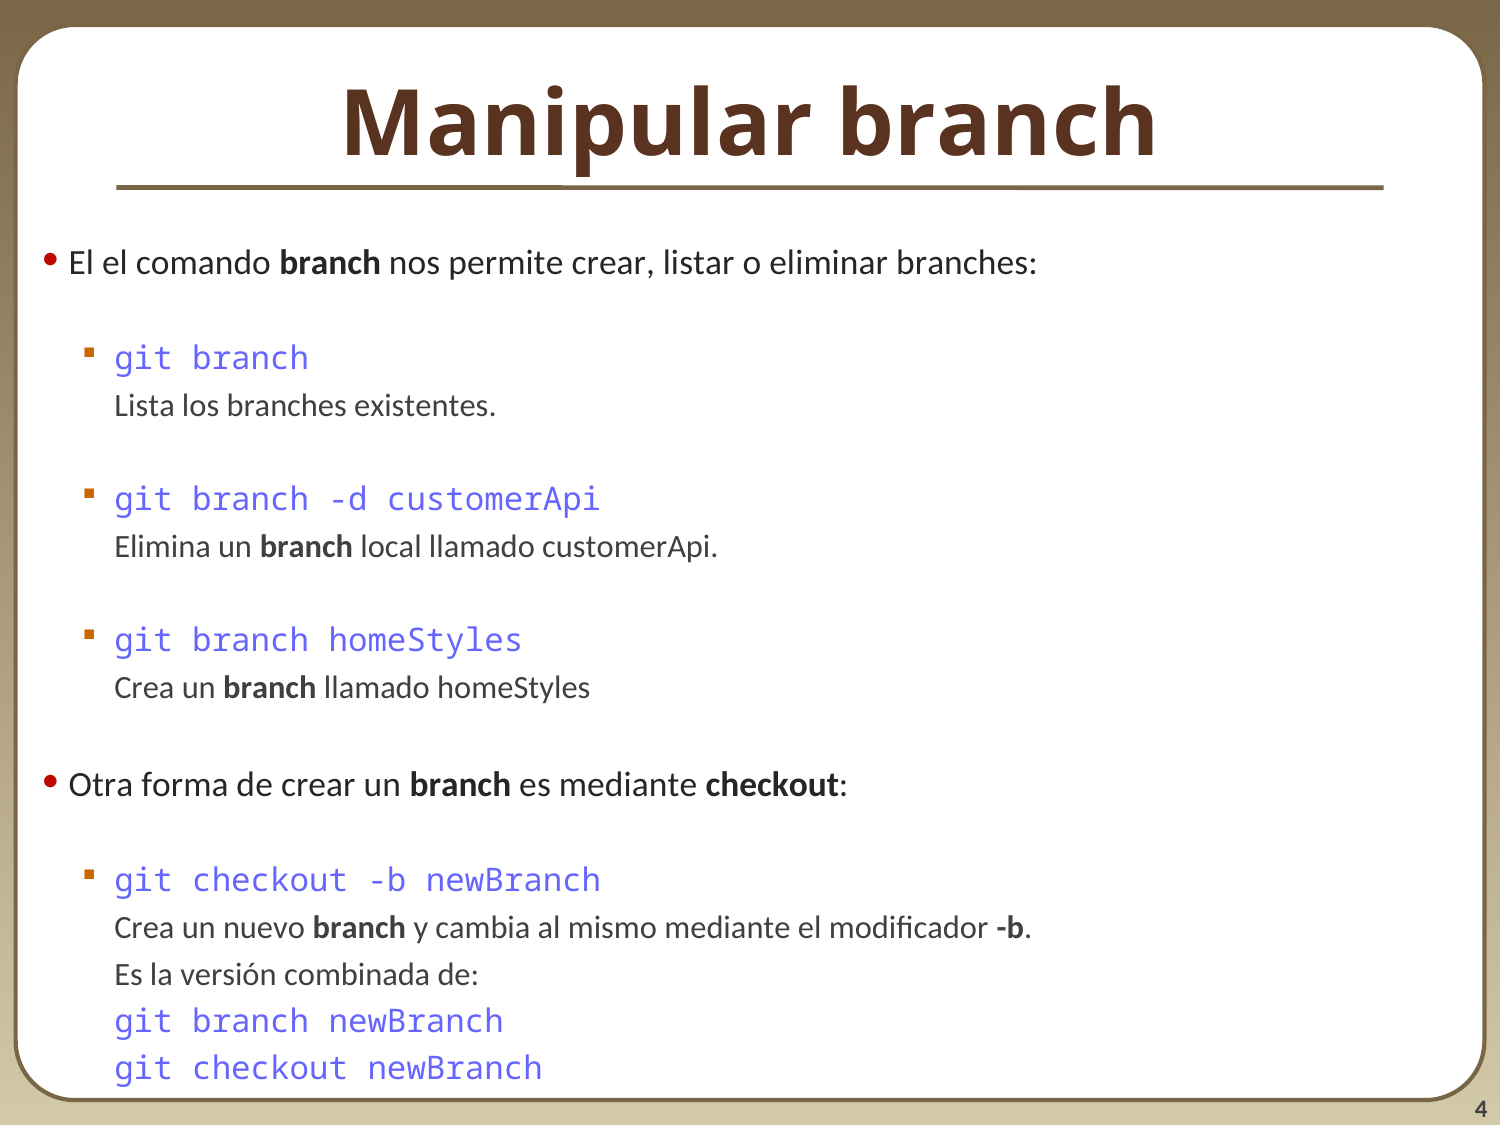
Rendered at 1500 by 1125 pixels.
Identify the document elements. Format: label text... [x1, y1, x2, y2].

list El el comando branch nos permite crear, listar o eliminar branches: git branch Lista los branches existentes. git branch -d customerApi Elimina un branch local llamado customerApi. git branch homeStyles Crea un branch llamado homeStyles Otra forma de crear un branch es mediante checkout: git checkout -b newBranch Crea un nuevo branch y cambia al mismo mediante el modificador -b. Es la versión combinada de: git branch newBranch git checkout newBranch [0, 212, 1500, 1096]
title Manipular branch [0, 24, 1500, 212]
